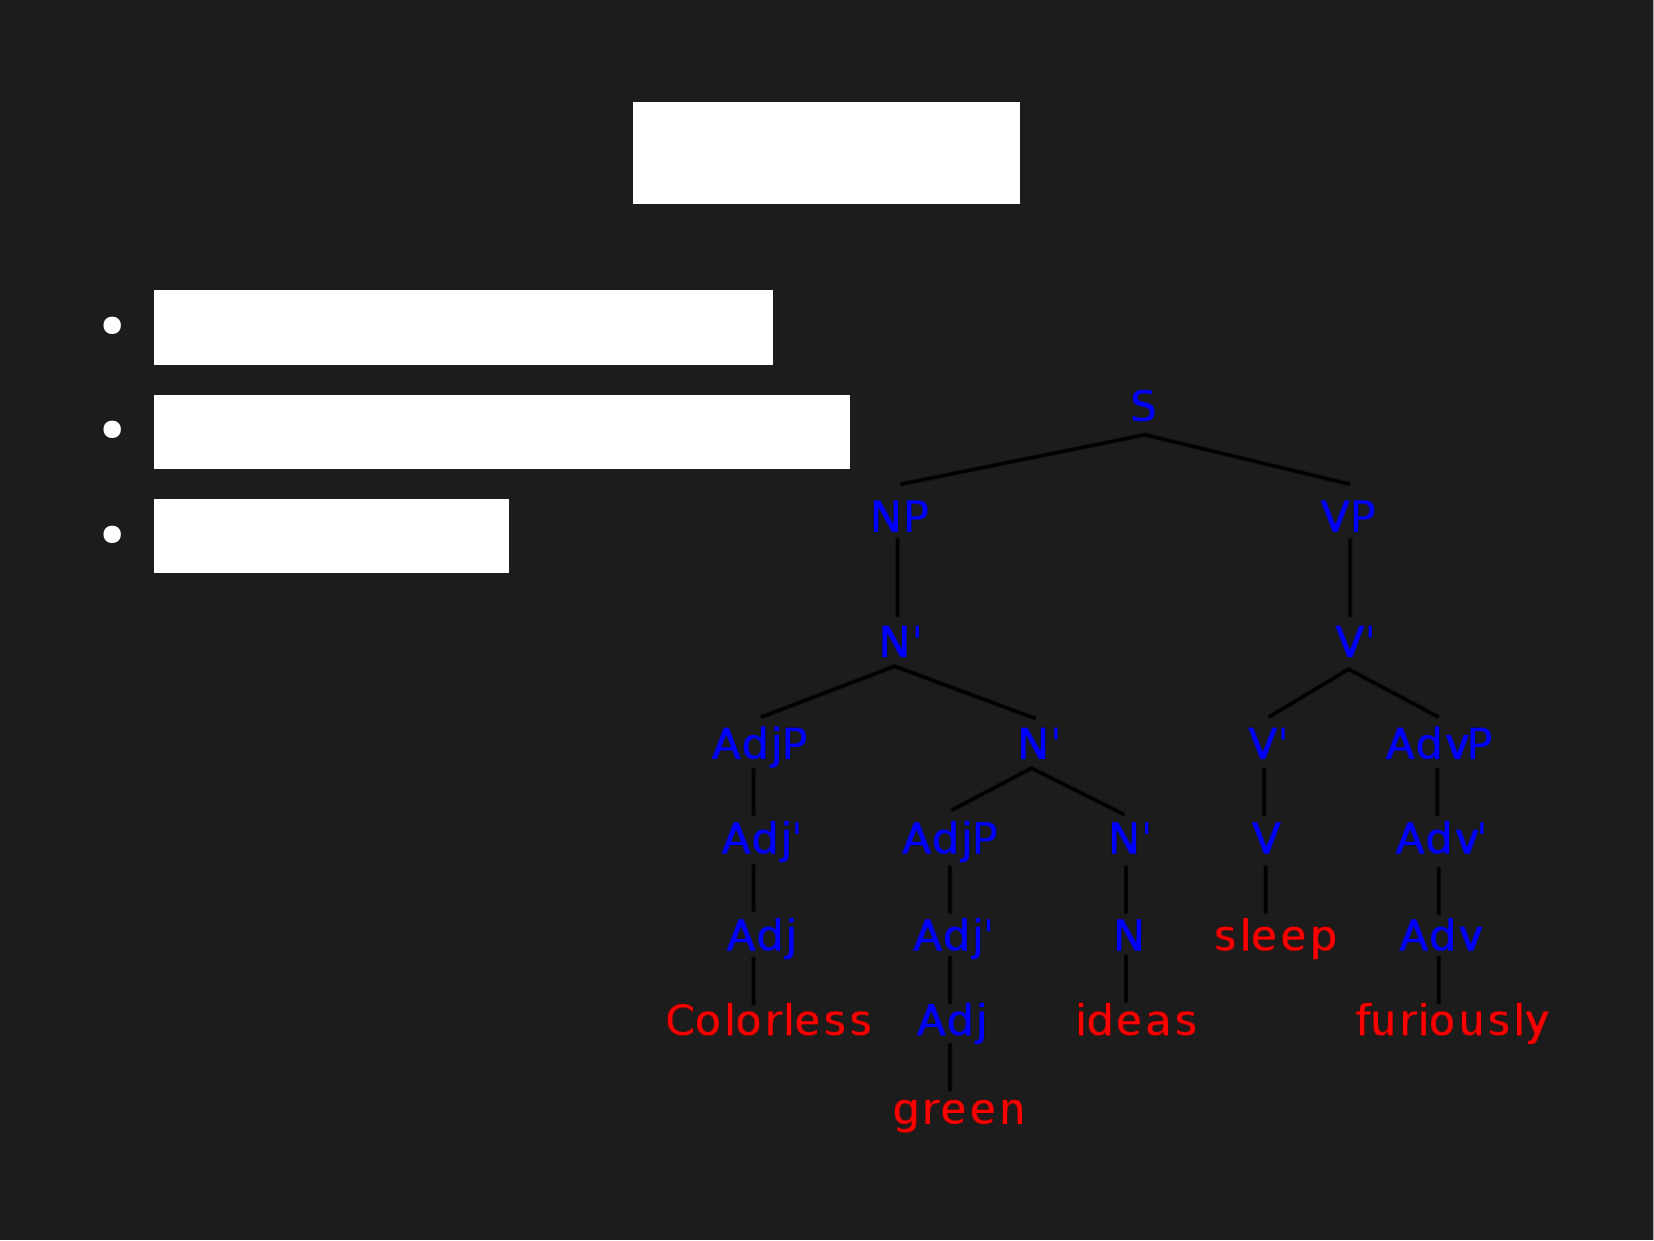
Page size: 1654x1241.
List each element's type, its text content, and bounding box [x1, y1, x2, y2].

list Syntax vs Semantics Terminals/Nonterminals Syntax Tree [82, 290, 1571, 1010]
title Grammar [82, 49, 1571, 257]
picture [643, 359, 1571, 1155]
